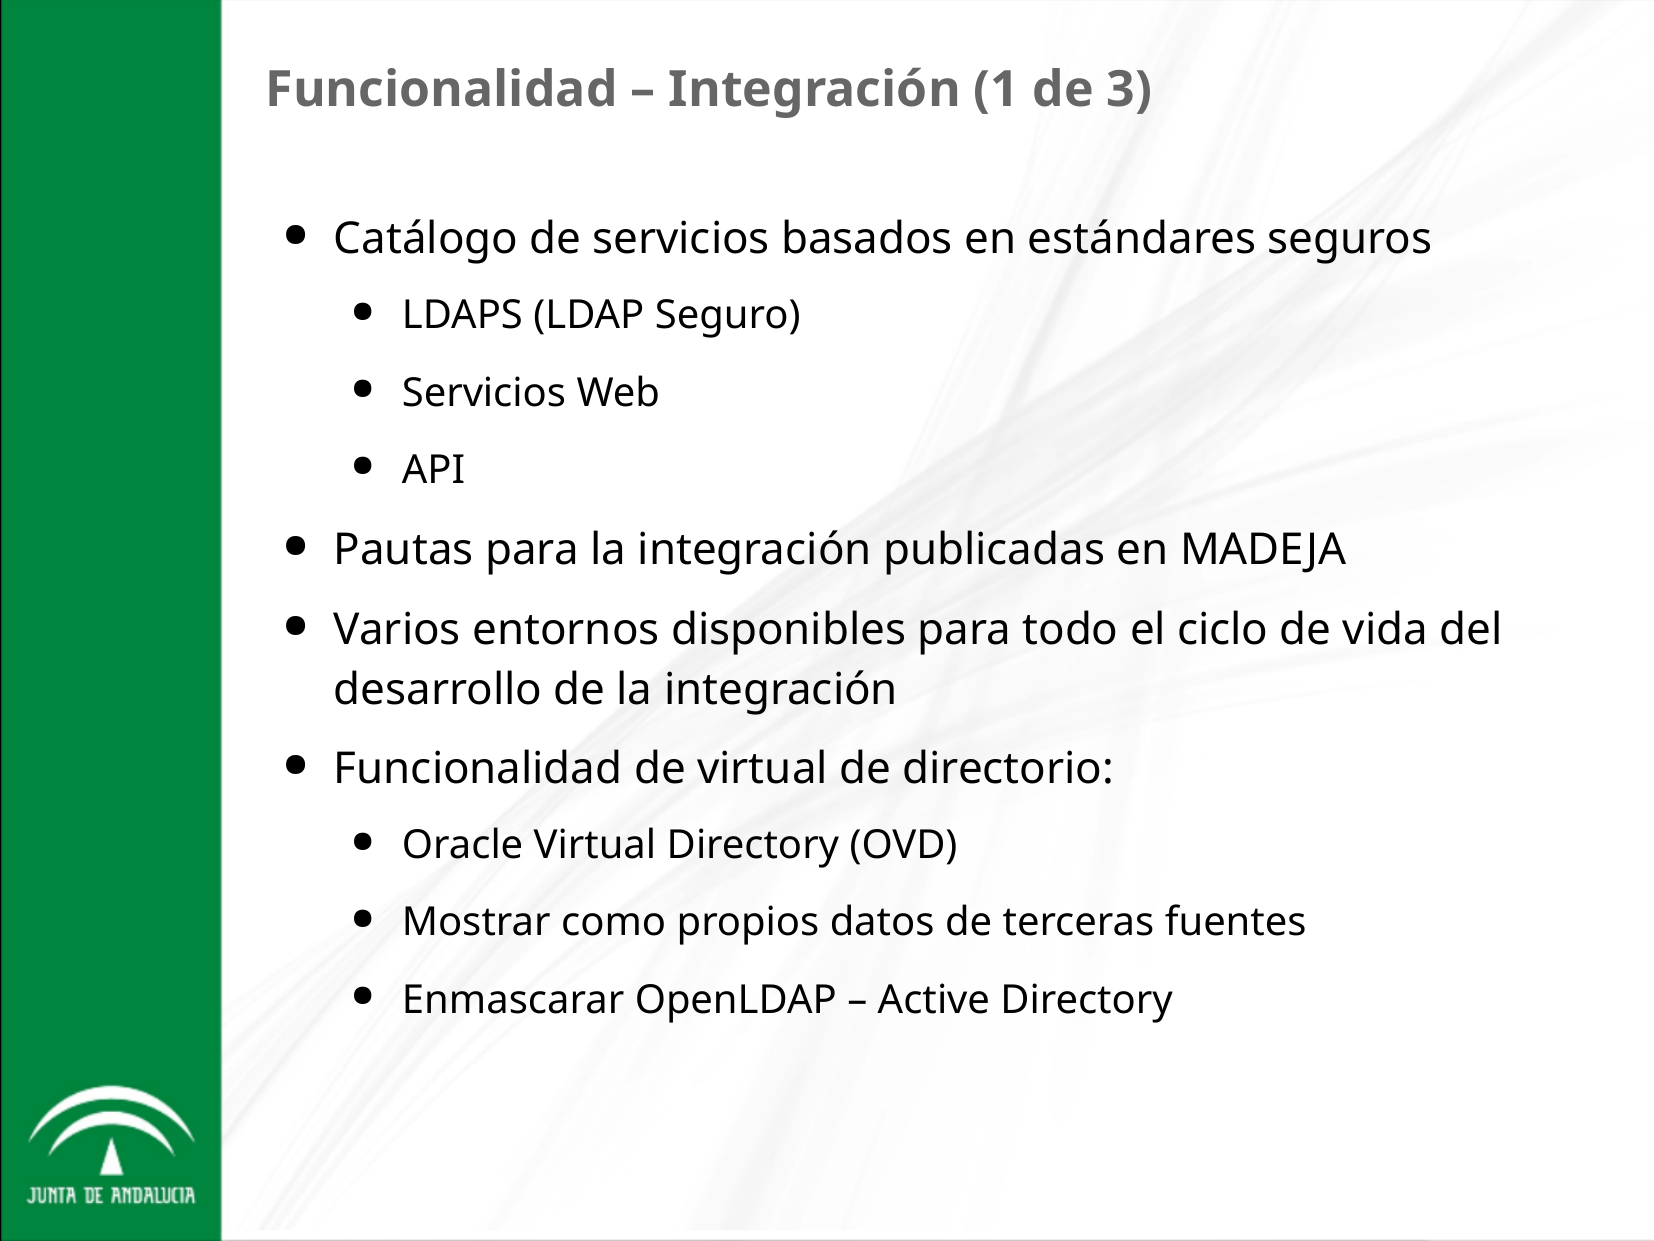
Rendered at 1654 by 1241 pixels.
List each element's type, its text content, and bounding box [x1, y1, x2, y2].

title Funcionalidad – Integración (1 de 3) [265, 37, 1571, 136]
picture [0, 0, 1654, 1241]
list Catálogo de servicios basados en estándares seguros LDAPS (LDAP Seguro) Servicios Web API Pautas para la integración publicadas en MADEJA Varios entornos disponibles para todo el ciclo de vida del desarrollo de la integración Funcionalidad de virtual de directorio: Oracle Virtual Directory (OVD) Mostrar como propios datos de terceras fuentes Enmascarar OpenLDAP – Active Directory [265, 206, 1571, 1026]
